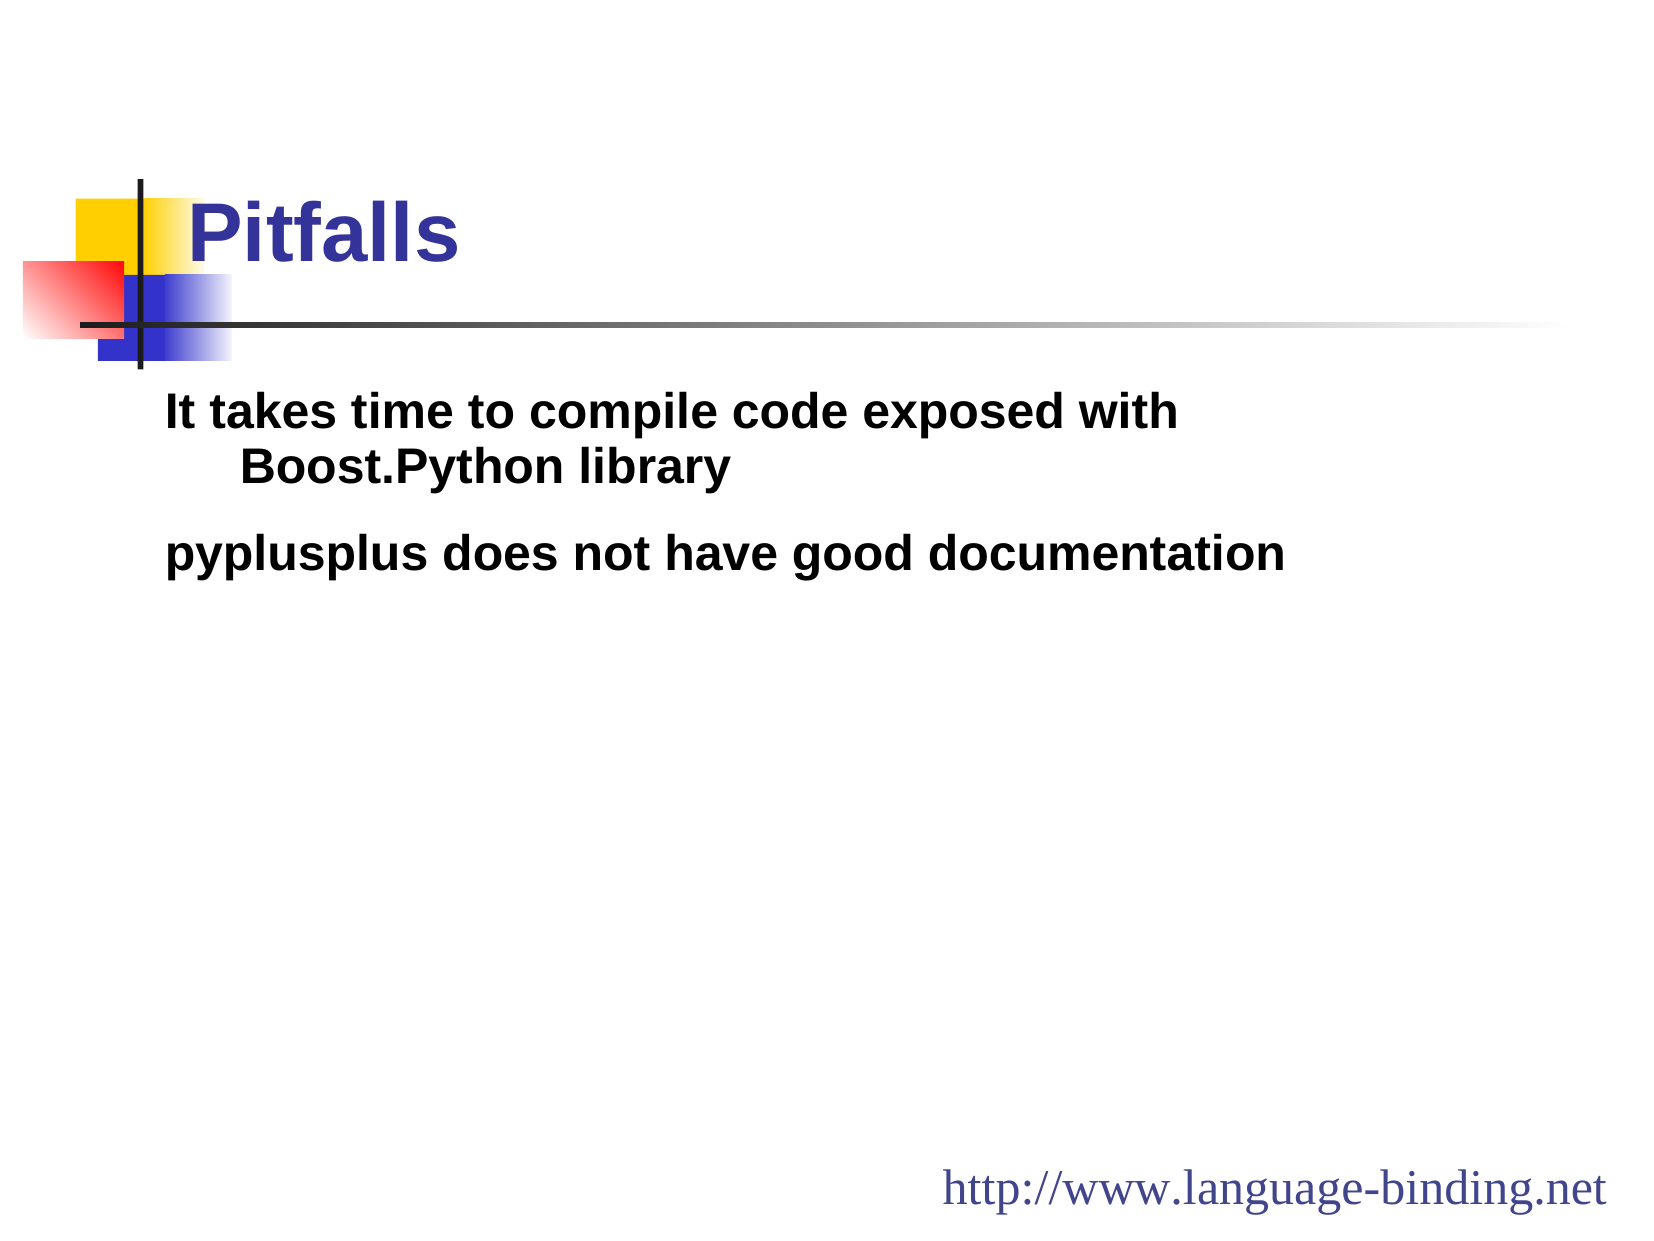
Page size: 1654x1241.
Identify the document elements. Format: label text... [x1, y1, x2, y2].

title Pitfalls [187, 185, 503, 279]
text_box http://www.language-binding.net [937, 1162, 1613, 1216]
text_box It takes time to compile code exposed with Boost.Python library pyplusplus does not have good documentation [149, 375, 1450, 590]
